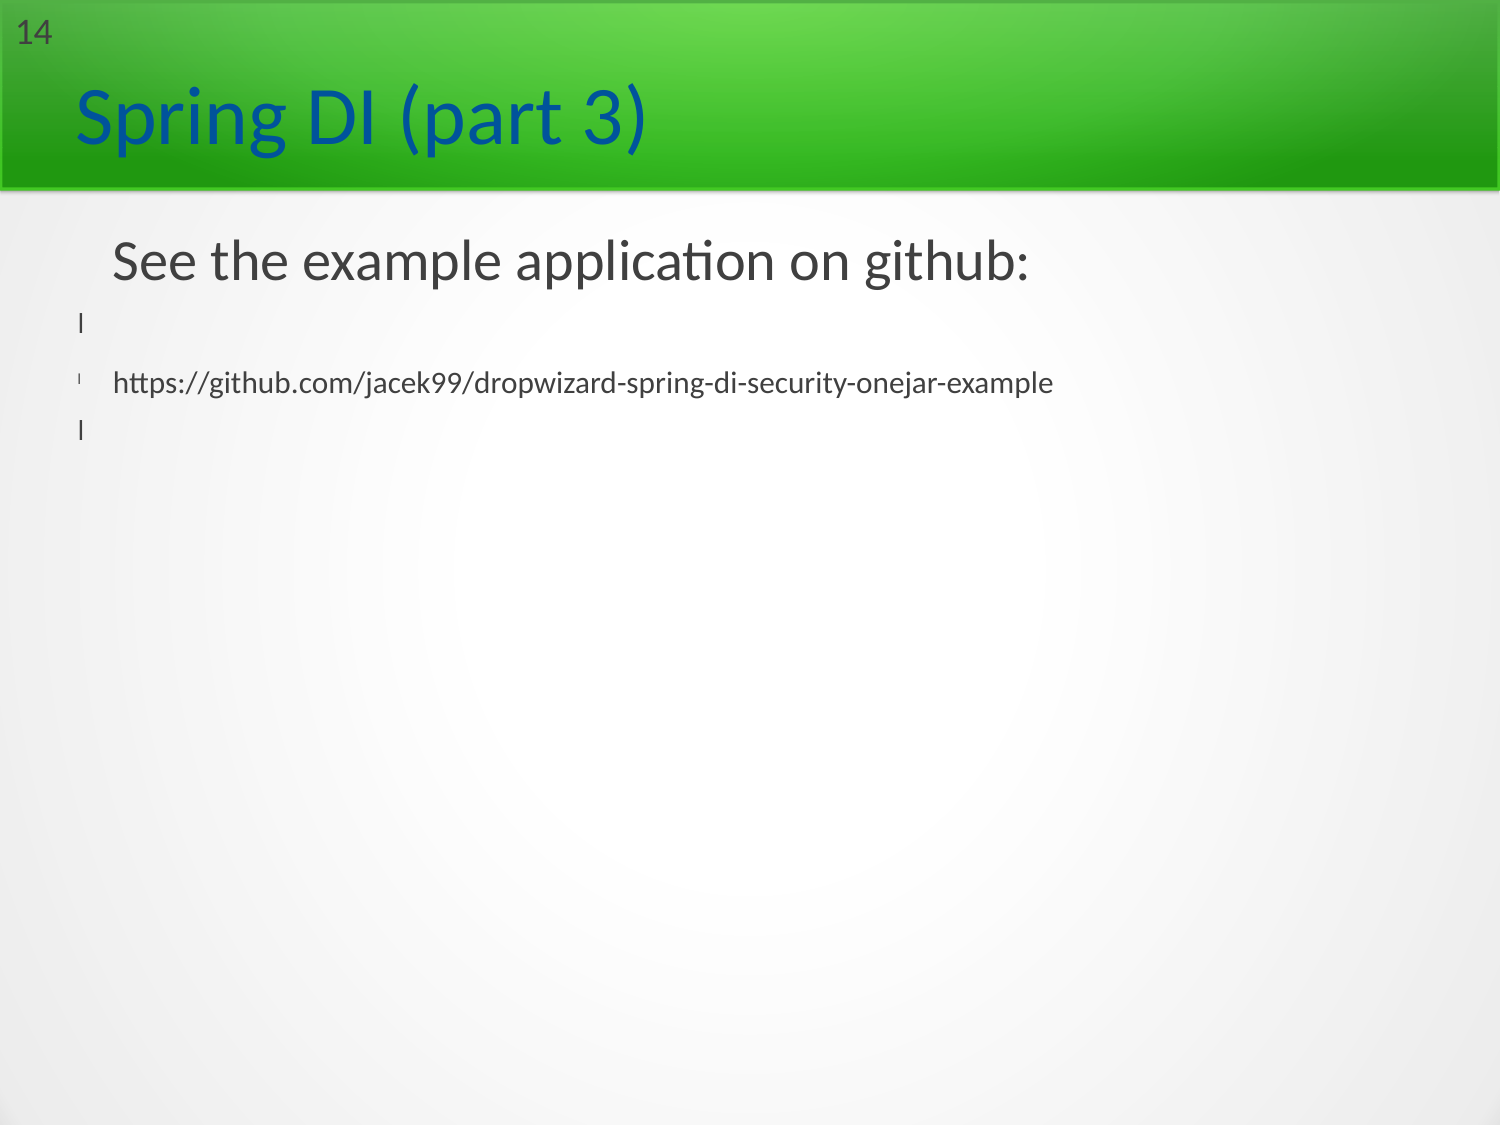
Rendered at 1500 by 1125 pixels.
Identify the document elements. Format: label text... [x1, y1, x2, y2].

text_box See the example application on github: https://github.com/jacek99/dropwizard-spring-di-security-onejar-example [74, 219, 1427, 878]
text_box <number> [0, 0, 1500, 1125]
